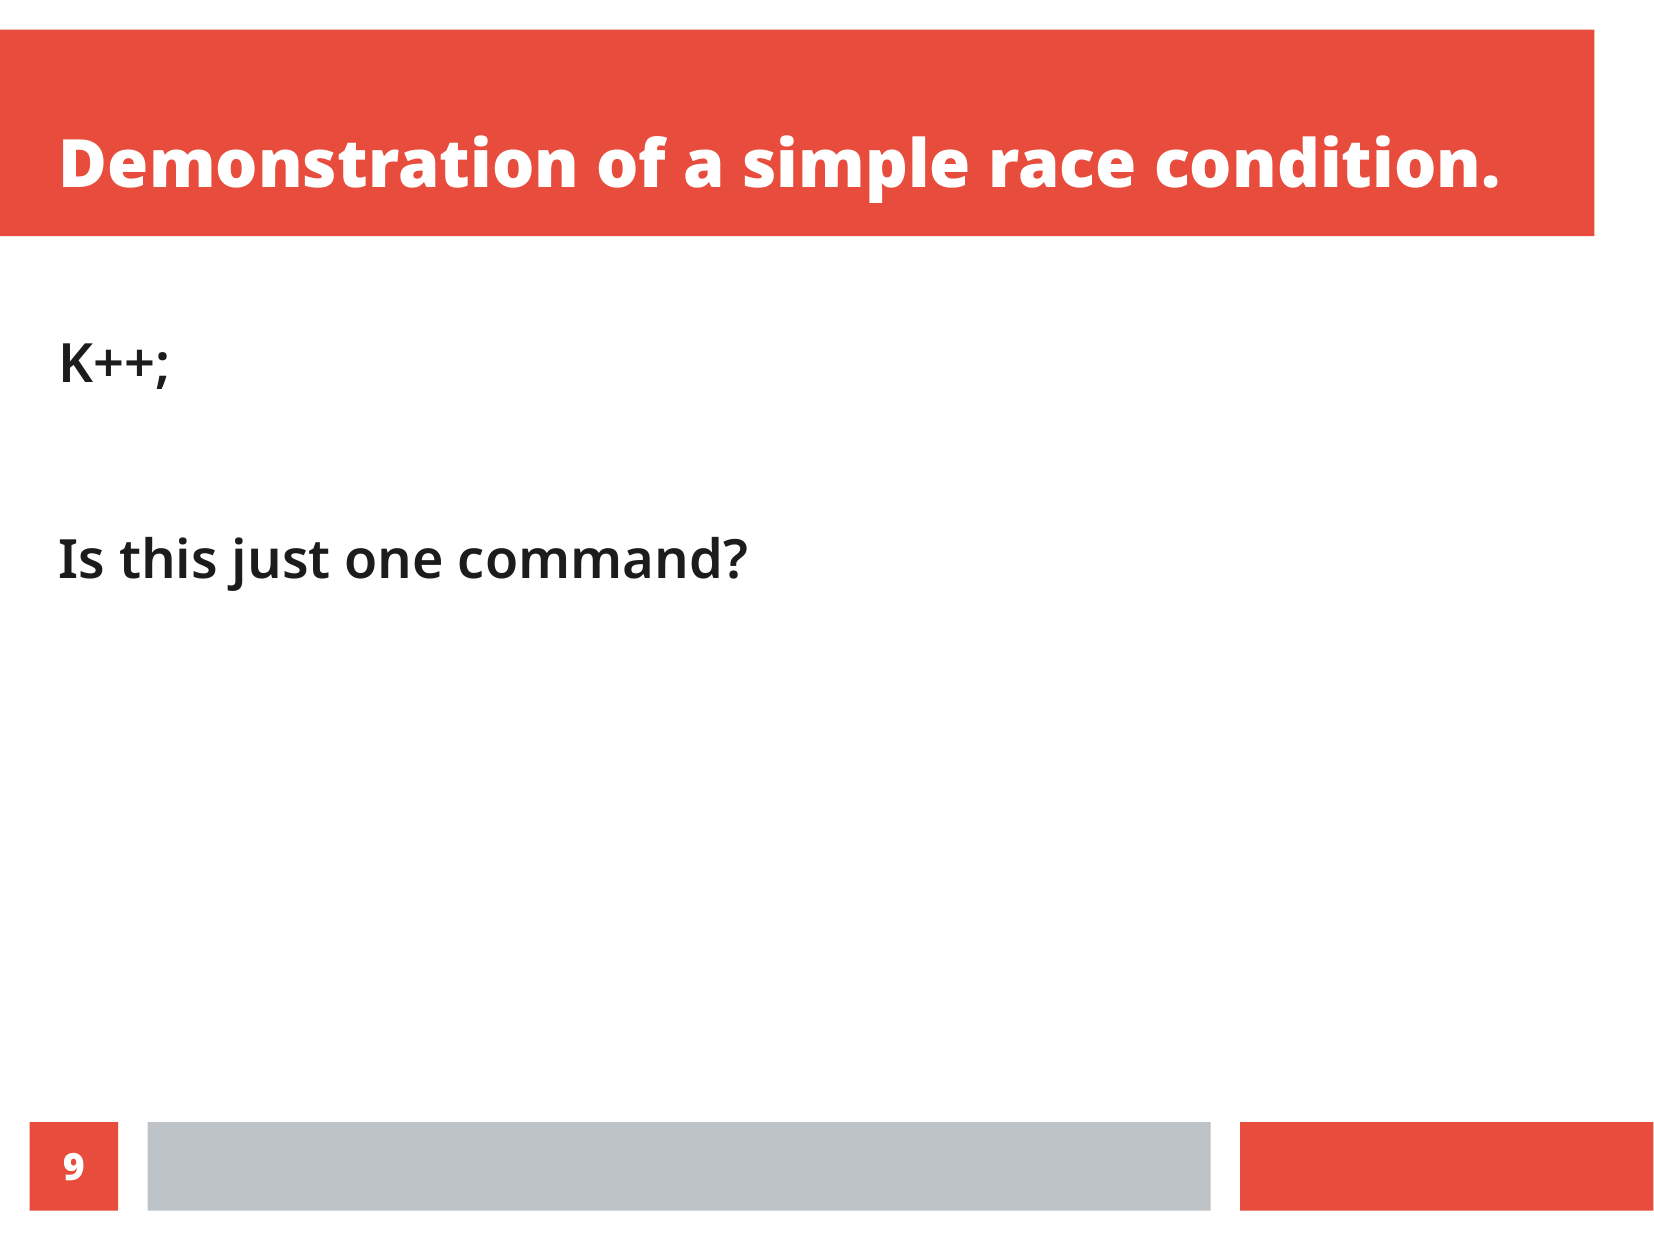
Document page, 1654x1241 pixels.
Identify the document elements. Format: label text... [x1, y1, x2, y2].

list K++; Is this just one command? [59, 324, 1565, 1093]
title Demonstration of a simple race condition. [59, 59, 1595, 207]
